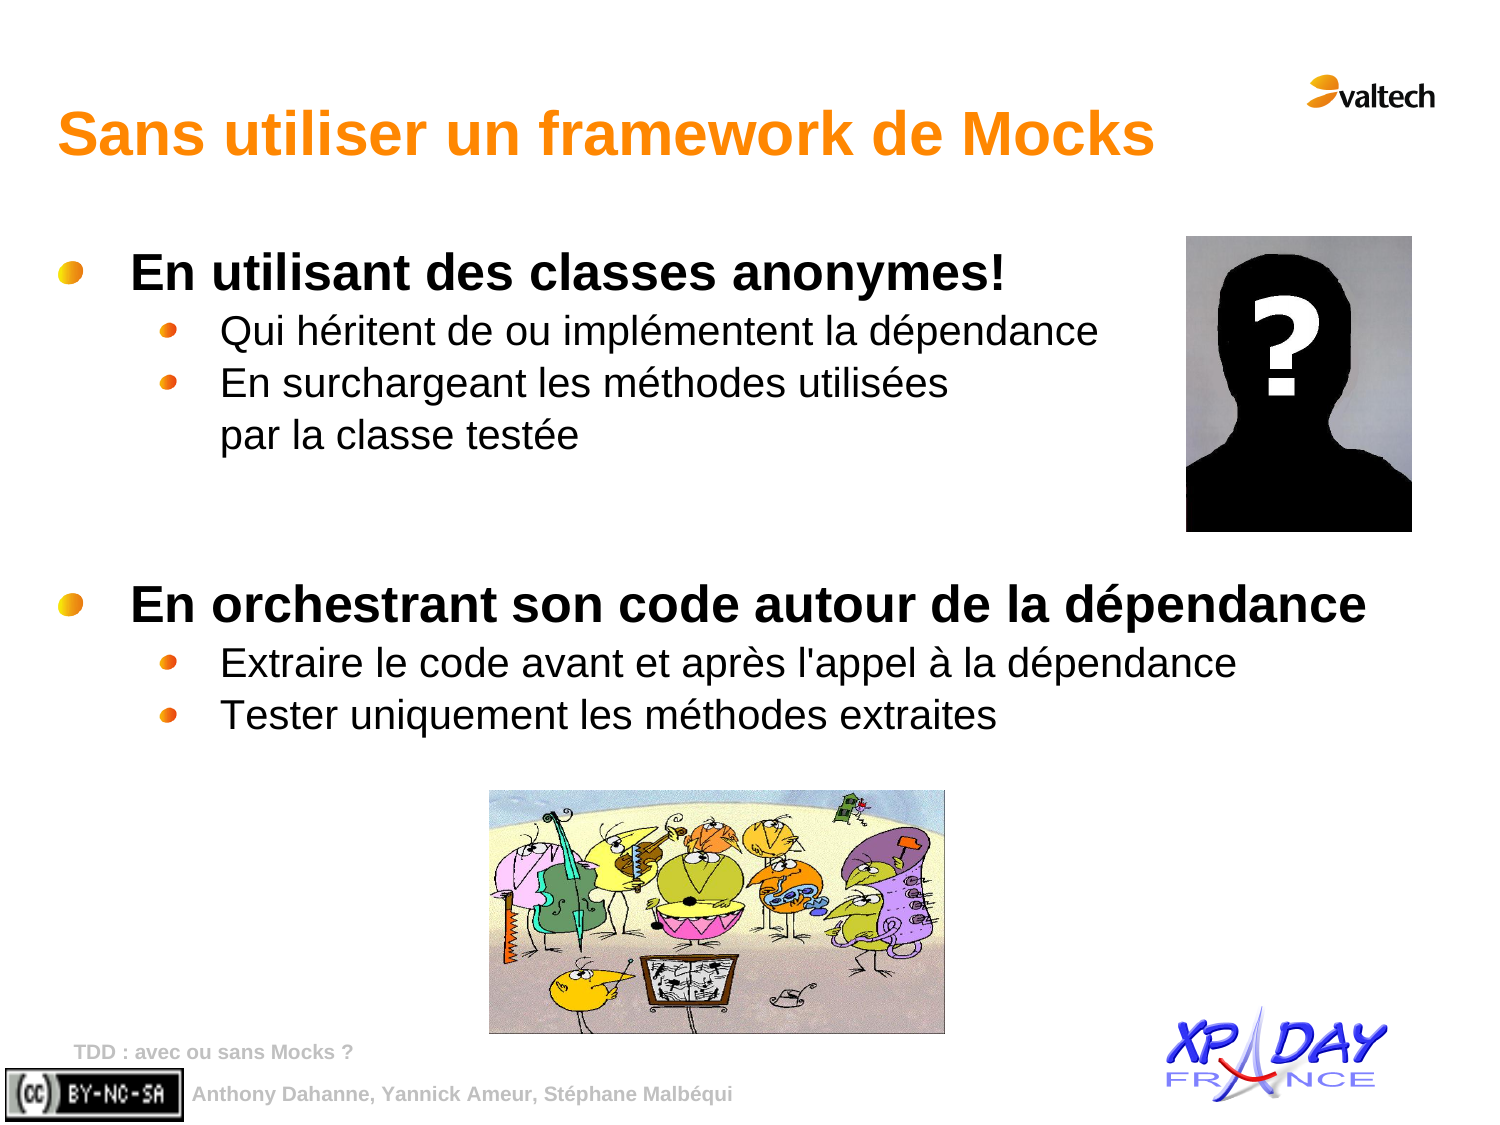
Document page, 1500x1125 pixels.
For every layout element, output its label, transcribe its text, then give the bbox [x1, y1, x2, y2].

picture [1186, 236, 1412, 532]
picture [5, 1068, 184, 1122]
picture [1163, 1024, 1388, 1102]
picture [1305, 73, 1436, 109]
picture [489, 790, 945, 1034]
list En utilisant des classes anonymes! Qui héritent de ou implémentent la dépendance En surchargeant les méthodes utilisées par la classe testée En orchestrant son code autour de la dépendance Extraire le code avant et après l'appel à la dépendance Tester uniquement les méthodes extraites [57, 243, 1388, 1024]
title Sans utiliser un framework de Mocks [56, 49, 1293, 219]
